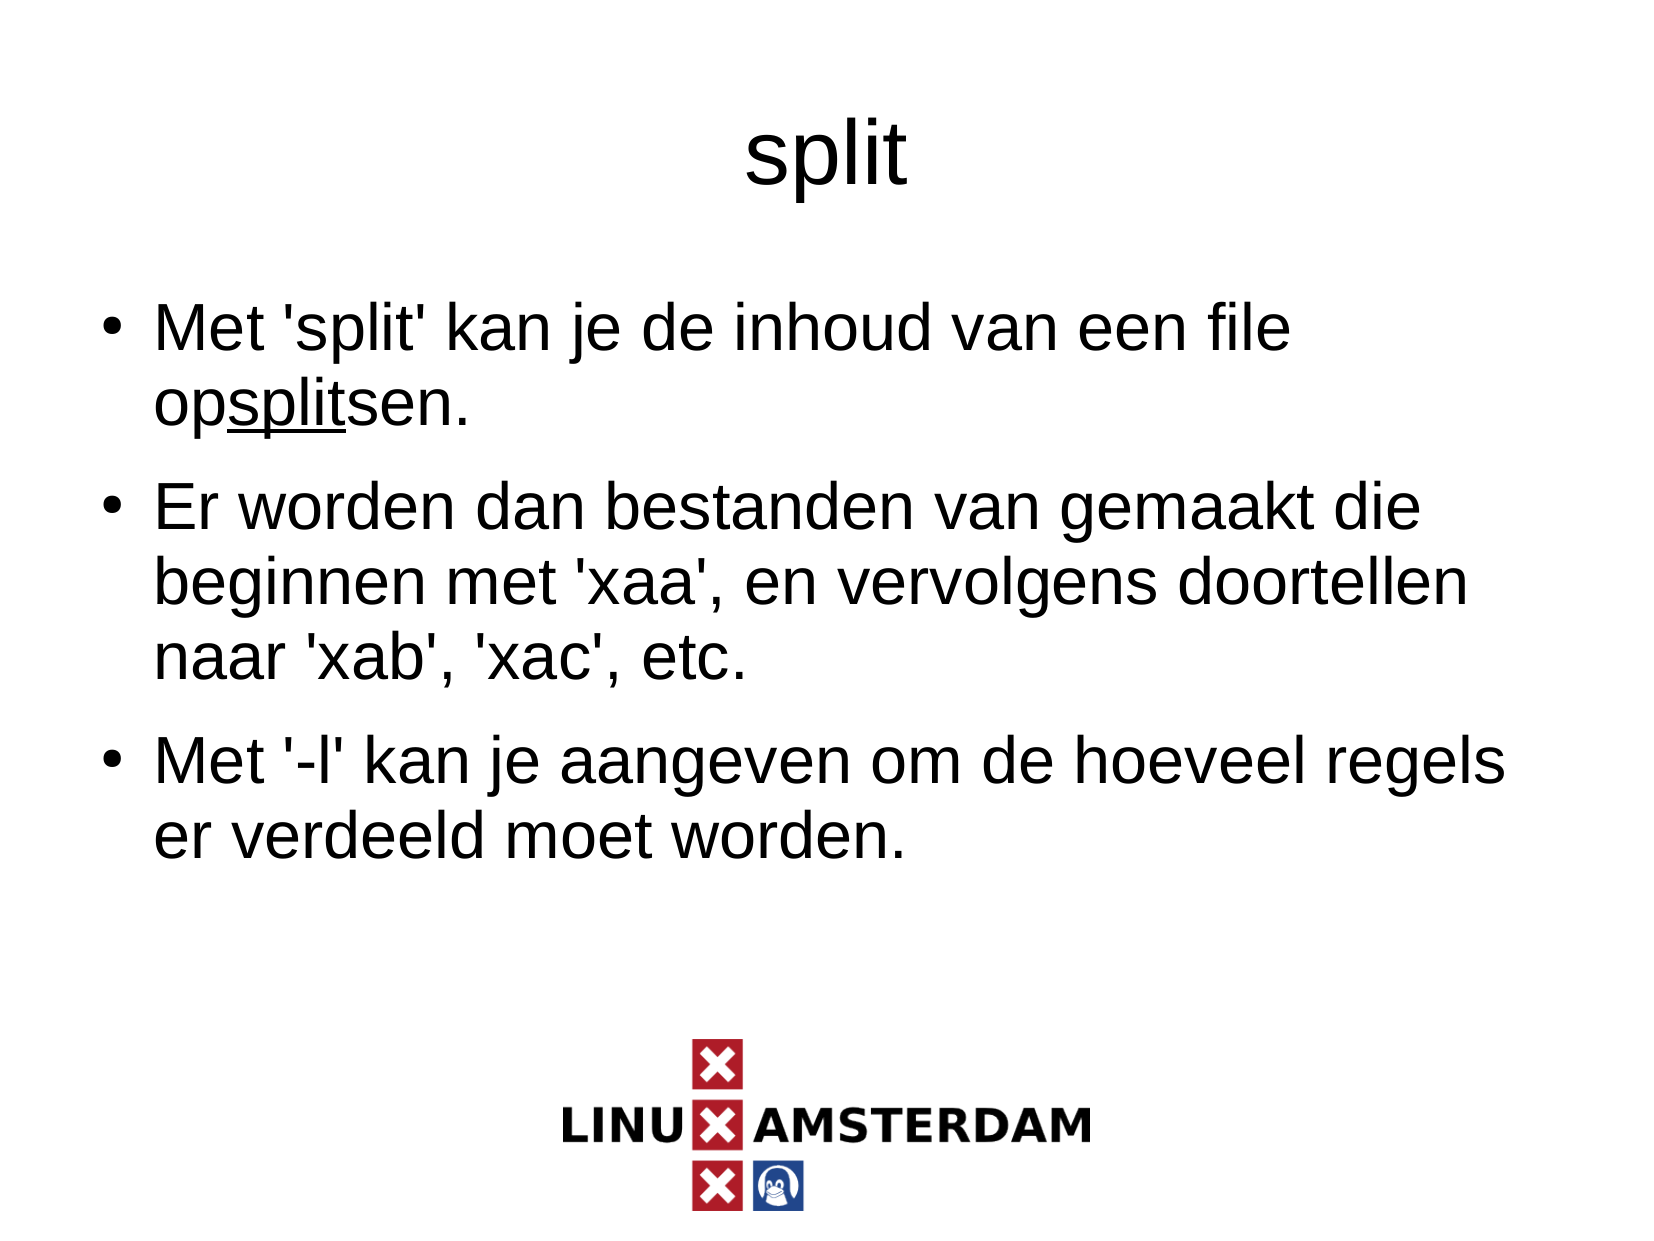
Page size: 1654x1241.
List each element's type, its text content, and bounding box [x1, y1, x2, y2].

list Met 'split' kan je de inhoud van een file opsplitsen. Er worden dan bestanden van gemaakt die beginnen met 'xaa', en vervolgens doortellen naar 'xab', 'xac', etc. Met '-l' kan je aangeven om de hoeveel regels er verdeeld moet worden. [82, 290, 1571, 1010]
title split [82, 49, 1571, 257]
picture [563, 1039, 1090, 1211]
